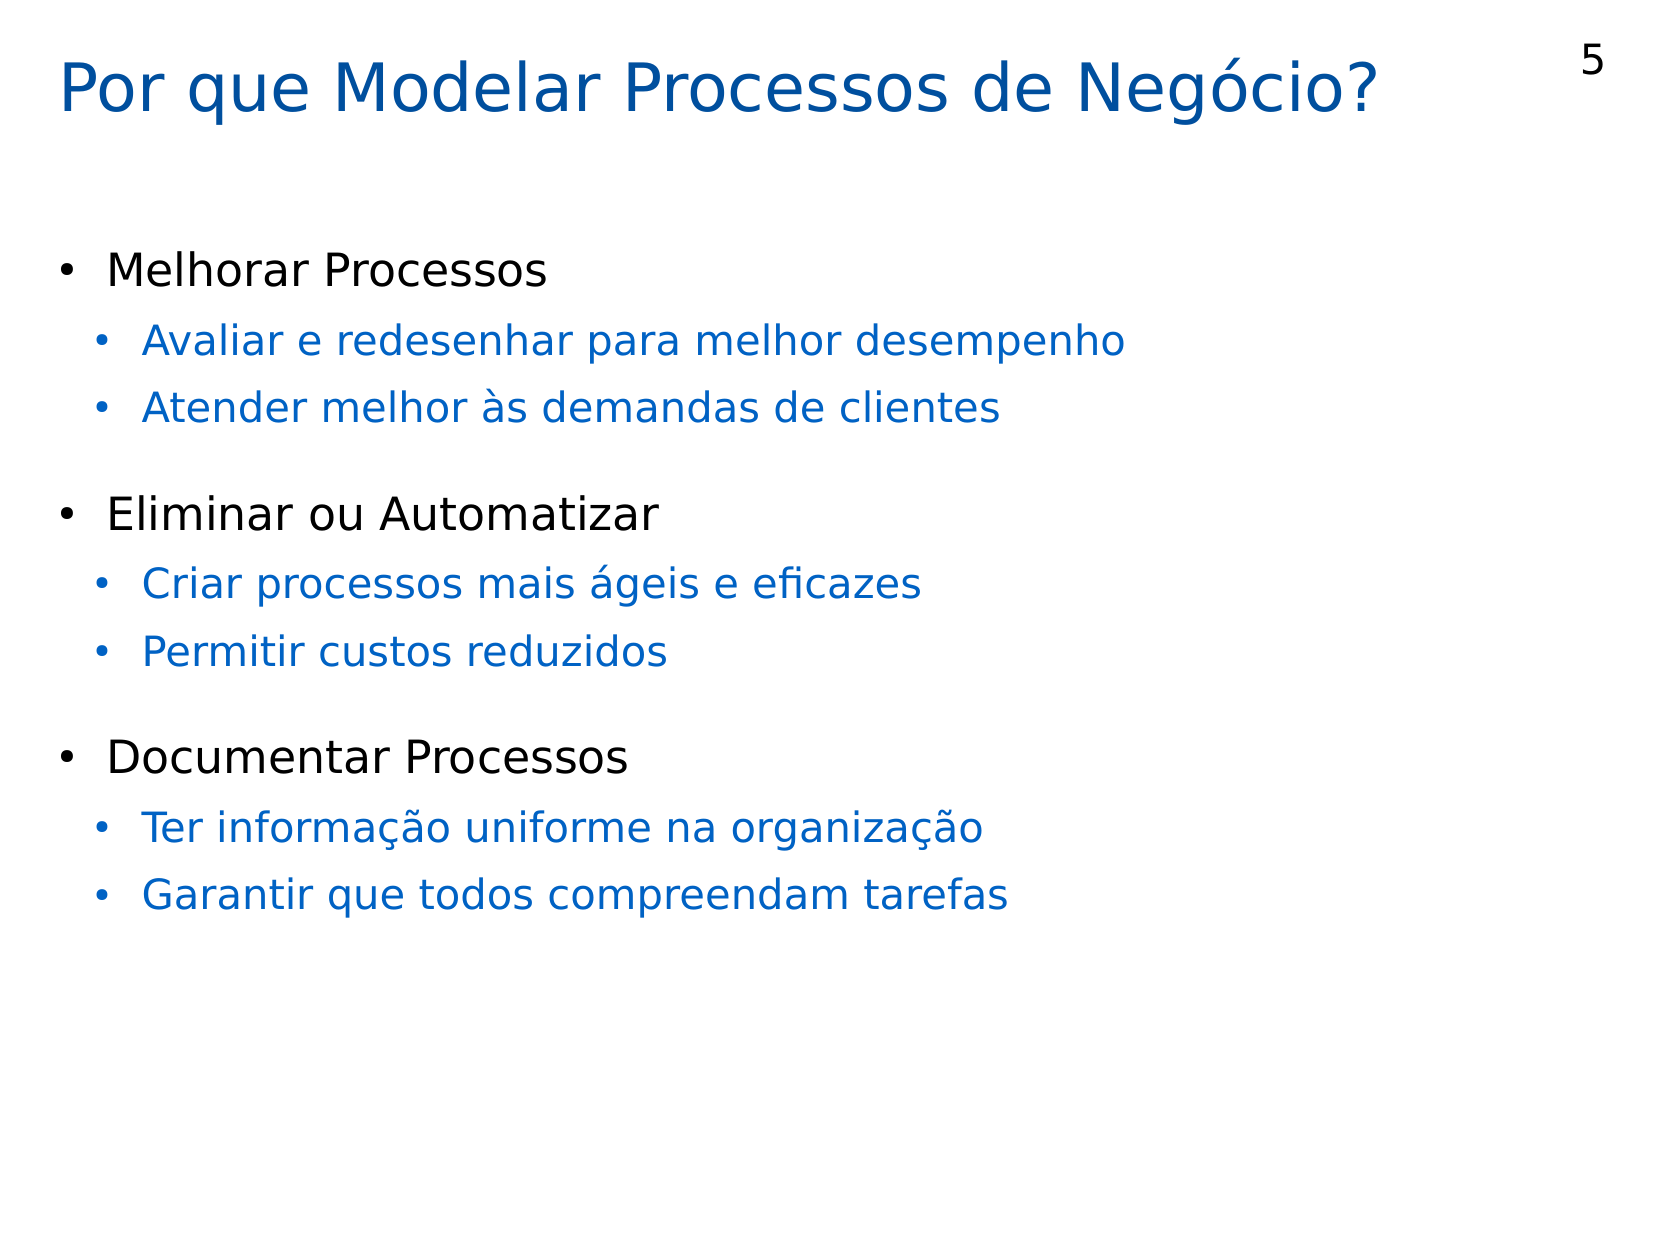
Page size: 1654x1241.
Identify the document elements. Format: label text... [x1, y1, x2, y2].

title Por que Modelar Processos de Negócio? [59, 29, 1506, 148]
list Melhorar Processos Avaliar e redesenhar para melhor desempenho Atender melhor às demandas de clientes Eliminar ou Automatizar Criar processos mais ágeis e eficazes Permitir custos reduzidos Documentar Processos Ter informação uniforme na organização Garantir que todos compreendam tarefas [59, 236, 1595, 1211]
